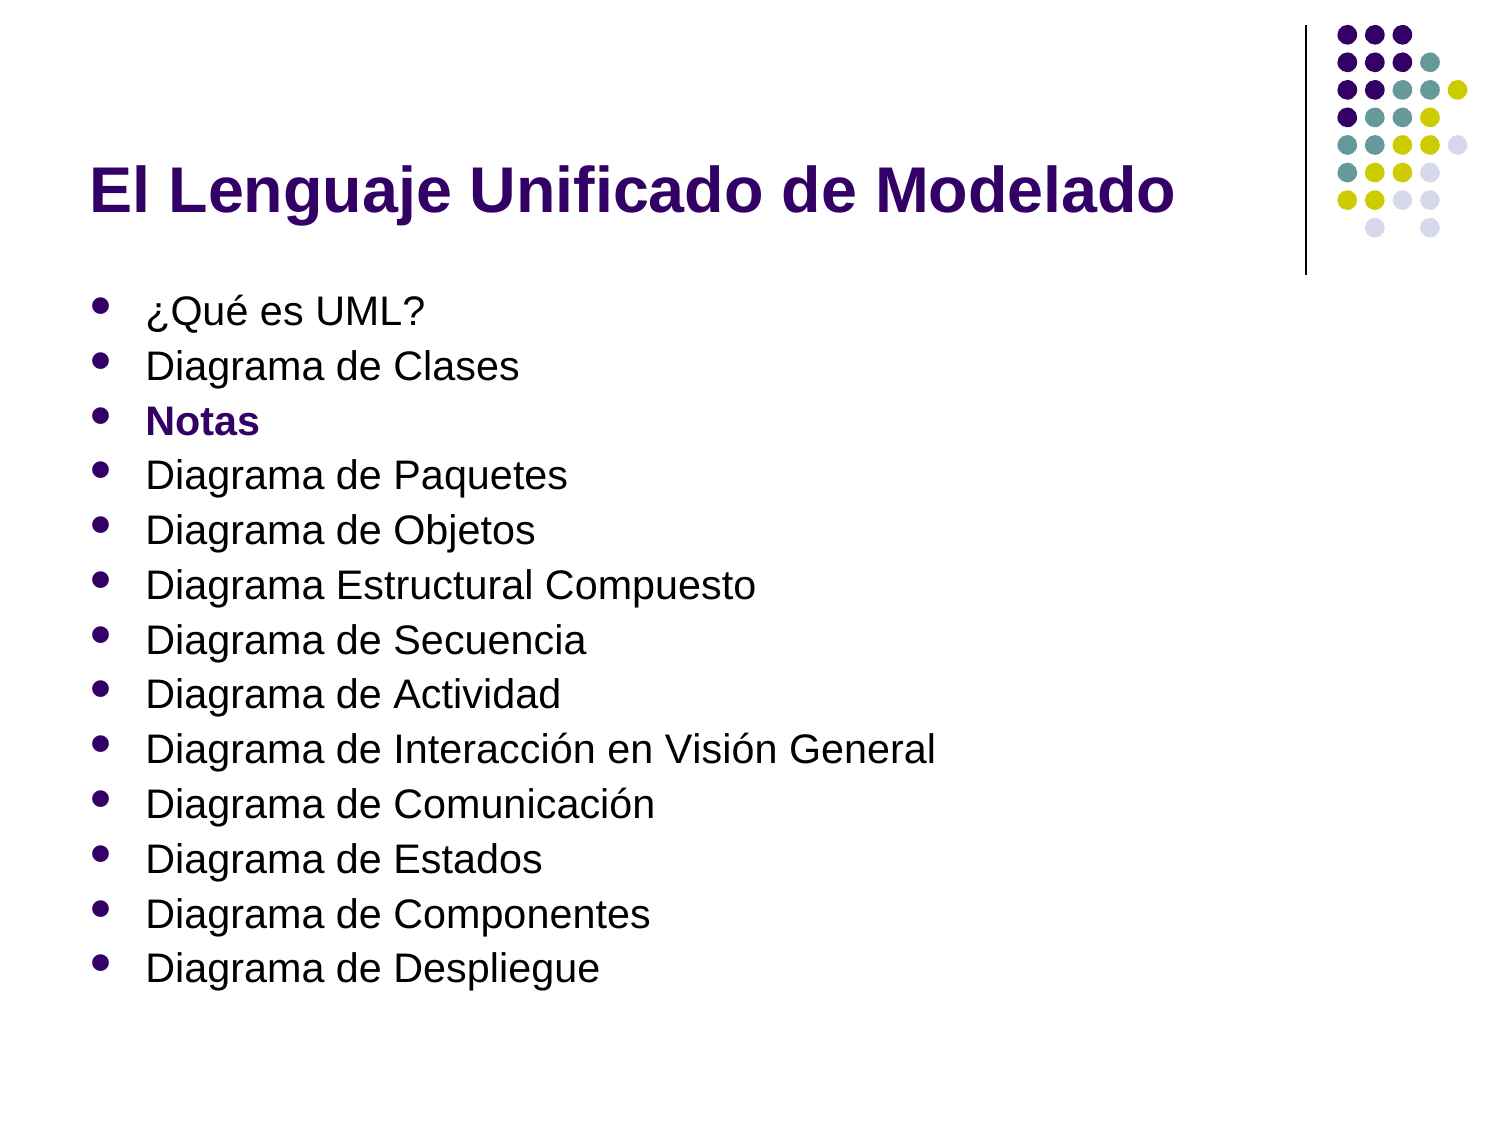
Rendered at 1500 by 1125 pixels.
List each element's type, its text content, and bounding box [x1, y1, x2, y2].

list ¿Qué es UML? Diagrama de Clases Notas Diagrama de Paquetes Diagrama de Objetos Diagrama Estructural Compuesto Diagrama de Secuencia Diagrama de Actividad Diagrama de Interacción en Visión General Diagrama de Comunicación Diagrama de Estados Diagrama de Componentes Diagrama de Despliegue [75, 282, 1426, 1006]
title El Lenguaje Unificado de Modelado [74, 20, 1313, 233]
